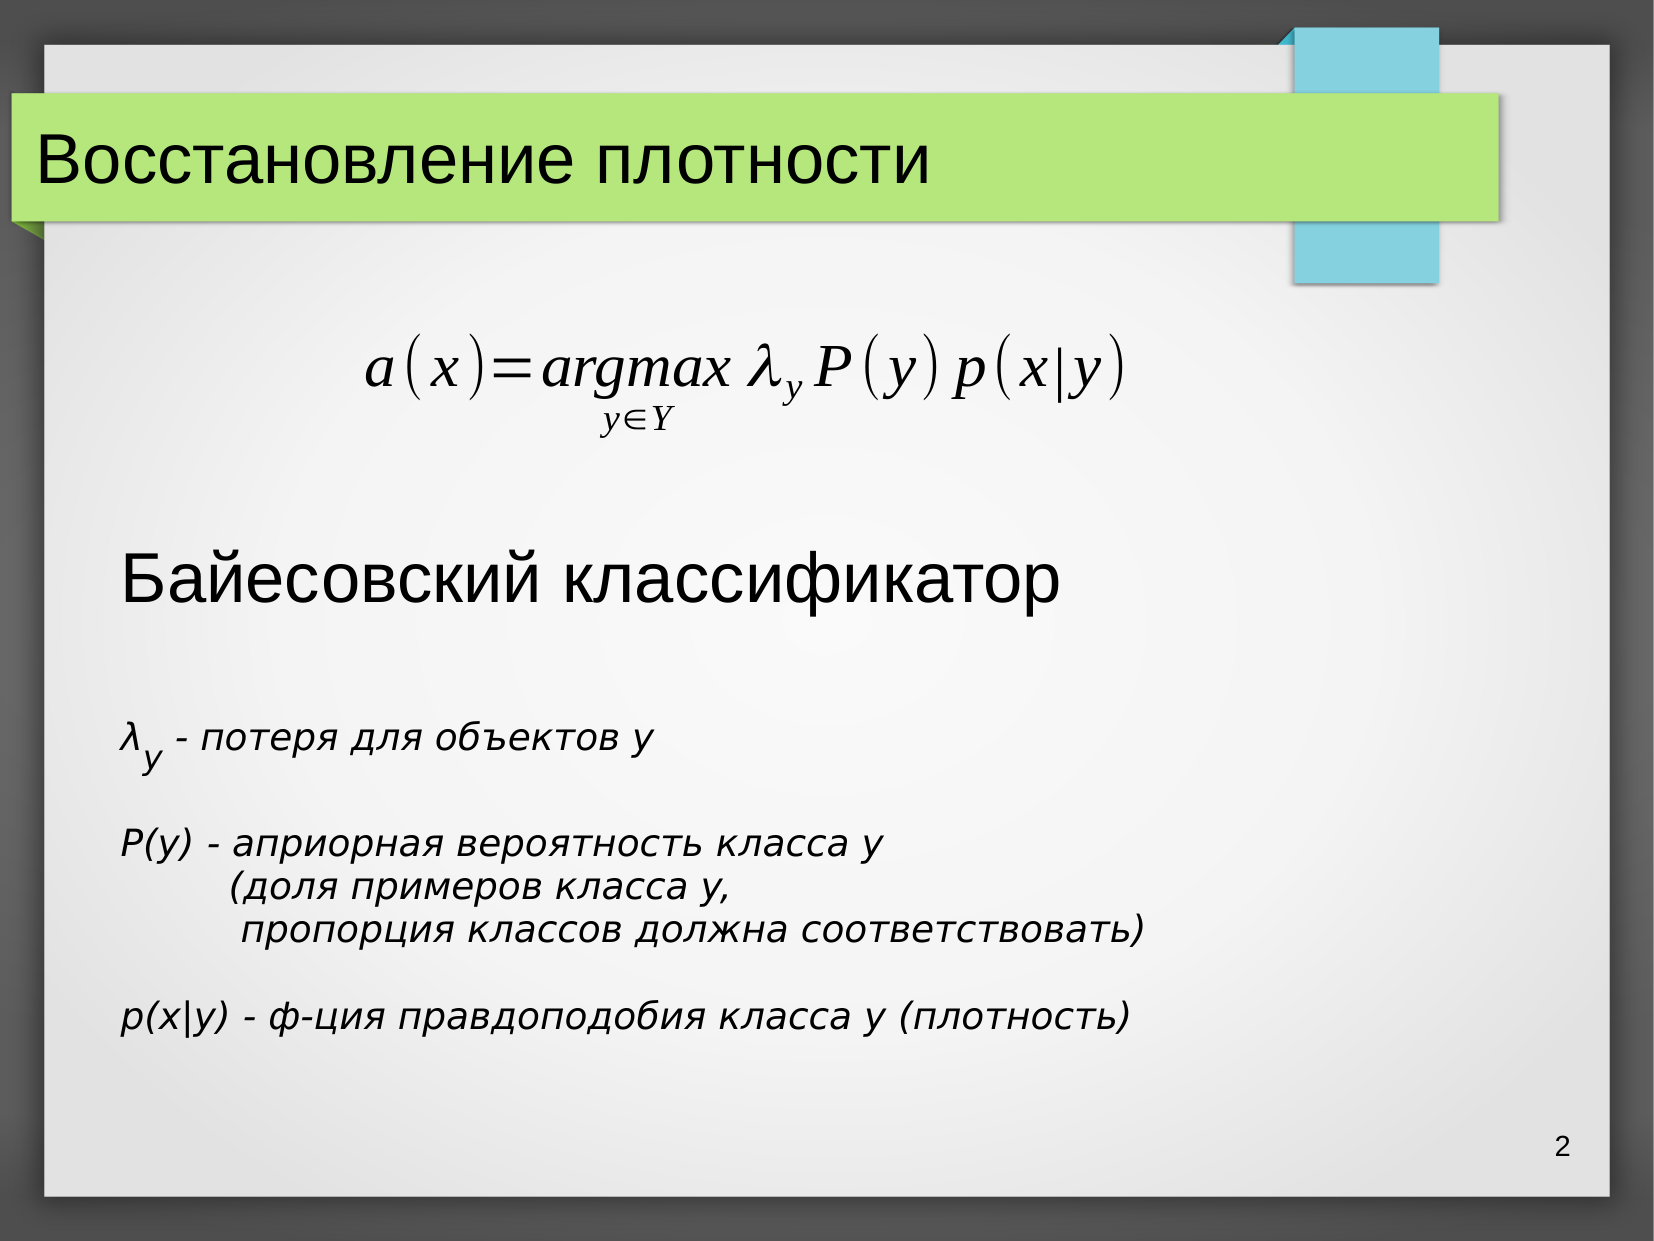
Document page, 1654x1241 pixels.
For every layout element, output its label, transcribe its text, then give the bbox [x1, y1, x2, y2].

title Восстановление плотности [35, 118, 1489, 199]
chart [356, 331, 1134, 443]
text_box Байесовский классификатор λy - потеря для объектов y P(y) - априорная вероятность класса y (доля примеров класса y, пропорция классов должна соответствовать) p(x|y) - ф-ция правдоподобия класса y (плотность) [105, 531, 1547, 1153]
picture [0, 0, 1654, 1241]
